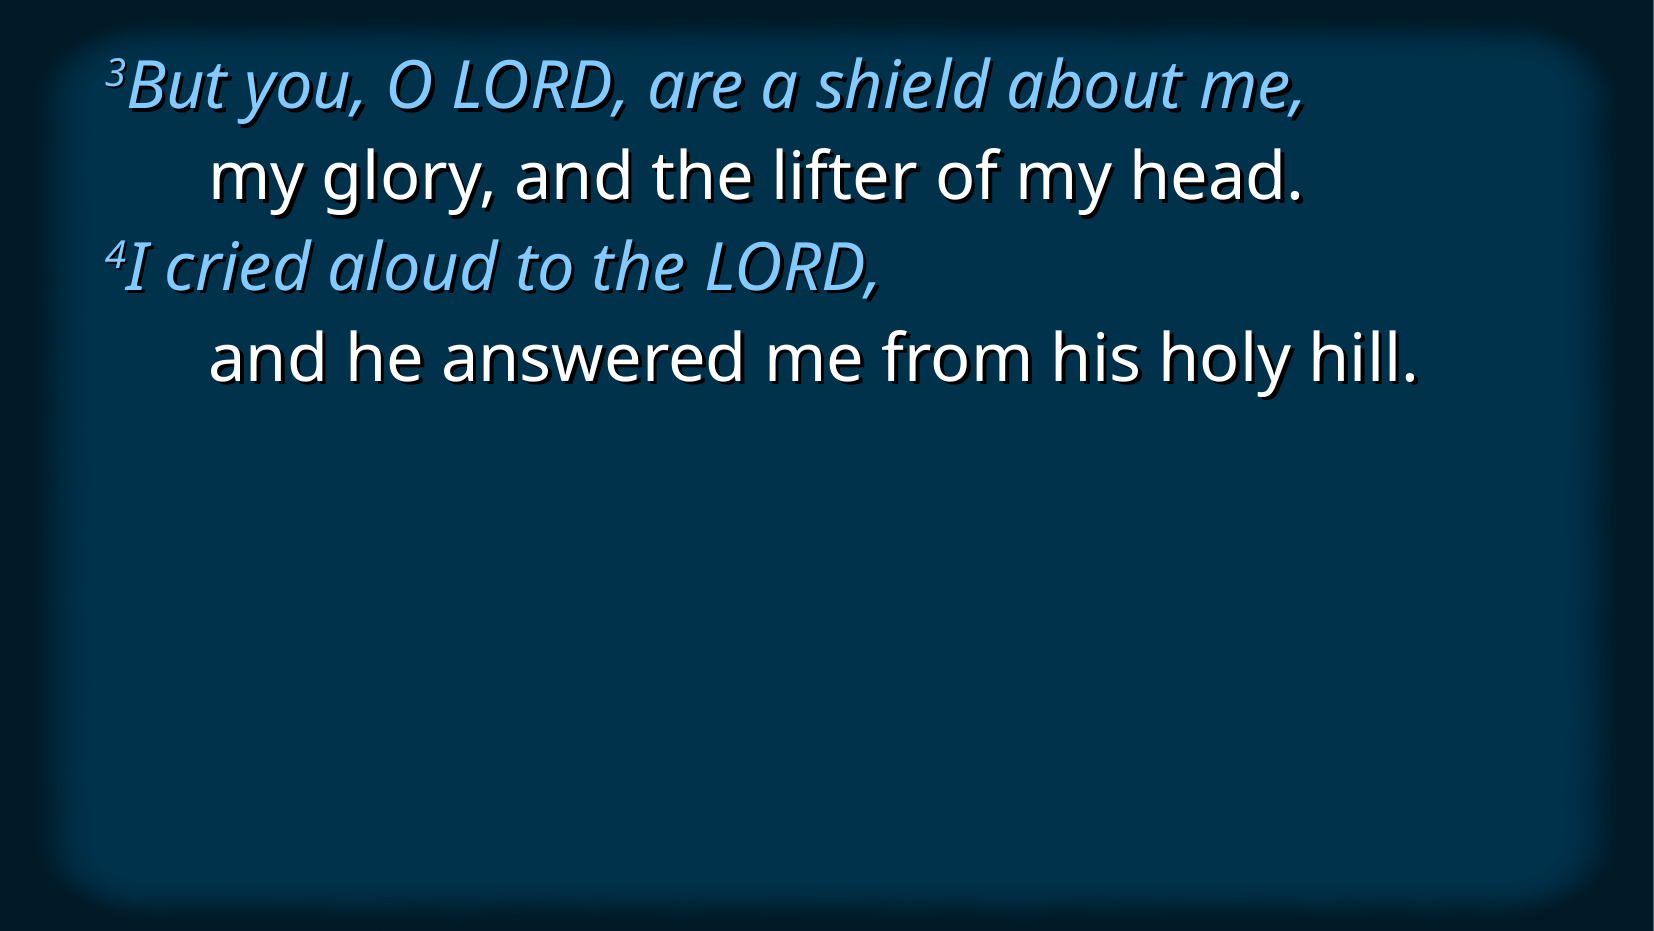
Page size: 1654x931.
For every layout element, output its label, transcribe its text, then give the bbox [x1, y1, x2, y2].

text_box 3But you, O Lord, are a shield about me, my glory, and the lifter of my head. 4I cried aloud to the Lord, and he answered me from his holy hill. [90, 30, 1561, 400]
picture [0, 0, 1654, 931]
